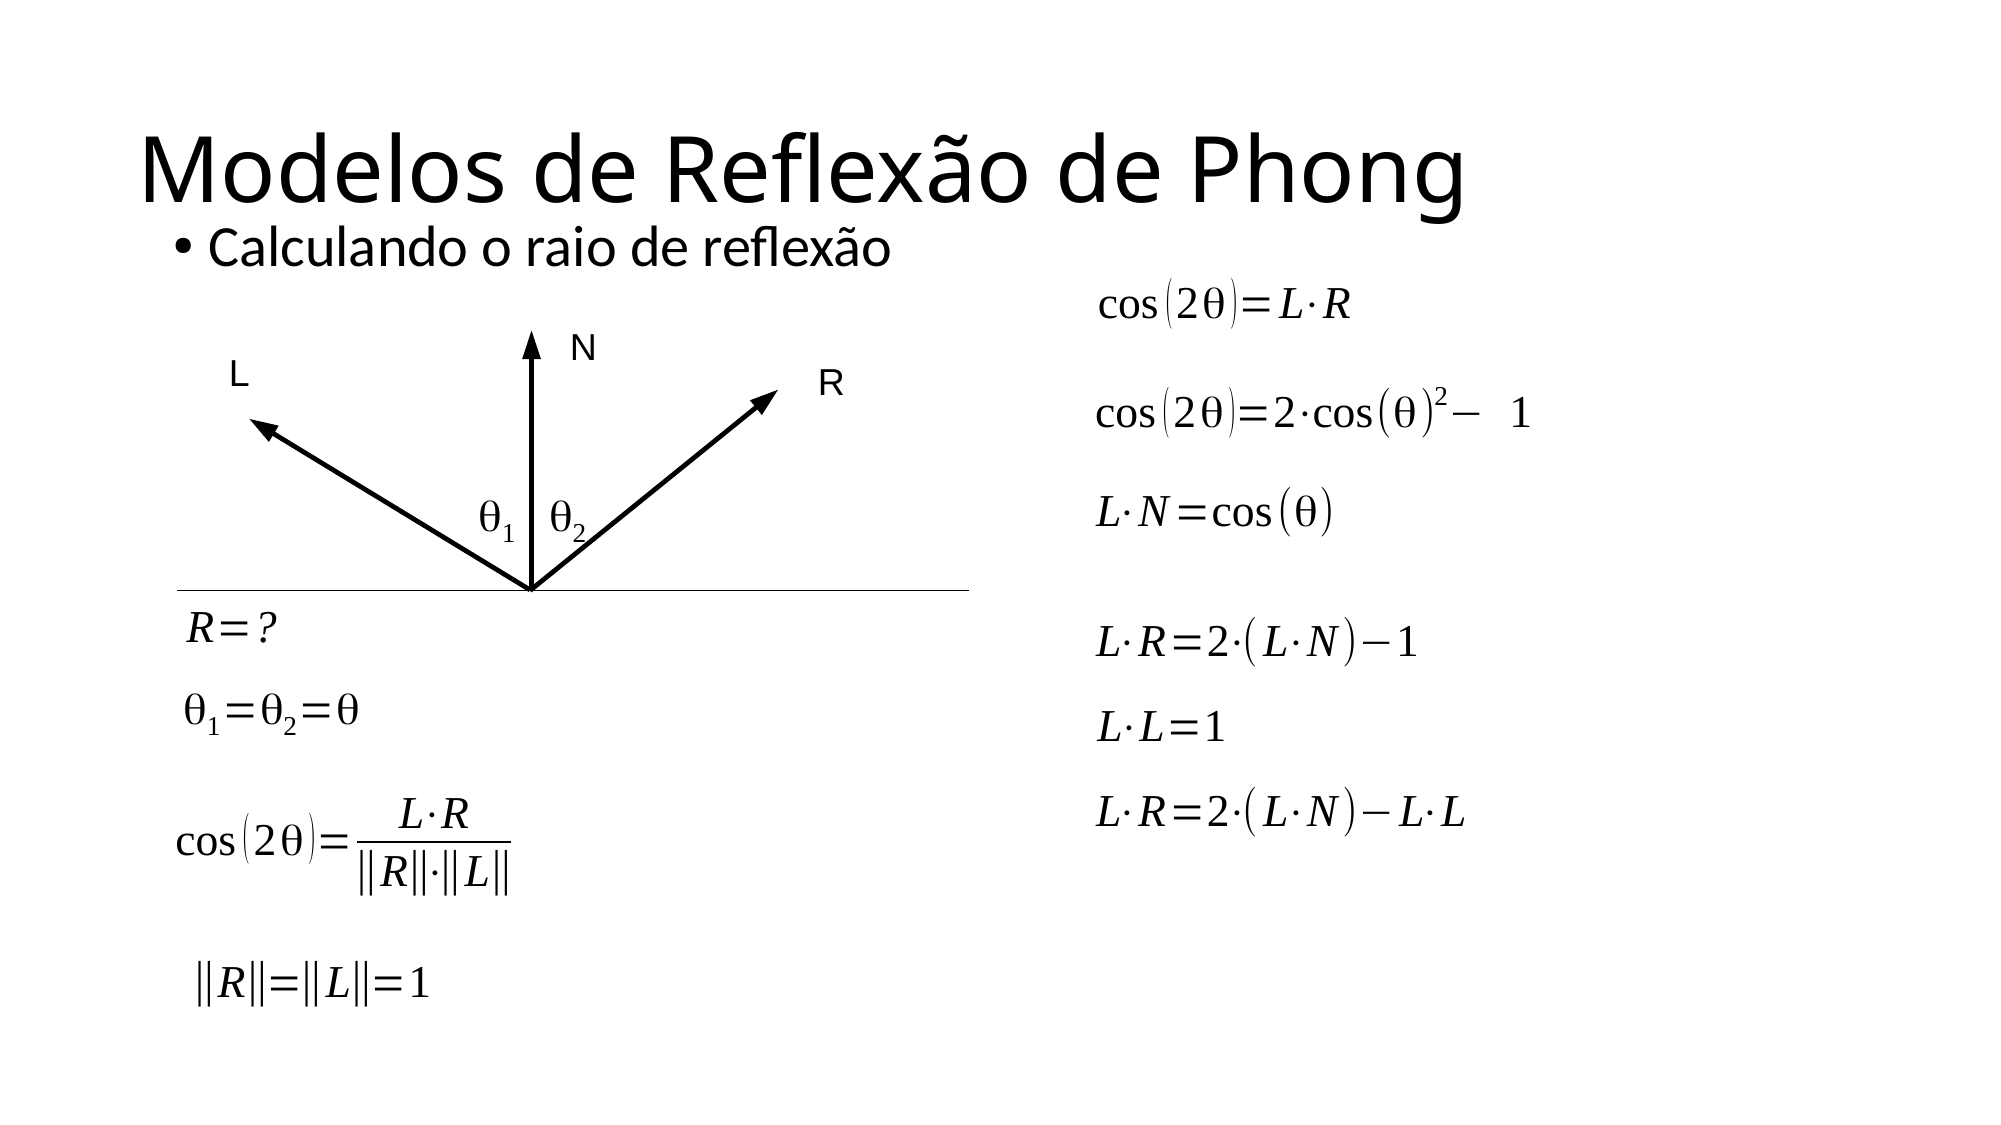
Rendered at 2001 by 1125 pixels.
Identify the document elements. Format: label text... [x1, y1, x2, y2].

chart [1086, 783, 1474, 839]
chart [1091, 274, 1359, 331]
chart [1089, 380, 1538, 441]
text_box L [214, 345, 325, 402]
chart [1086, 614, 1425, 669]
text_box R [803, 354, 898, 411]
chart [542, 498, 593, 548]
chart [169, 787, 520, 898]
chart [472, 498, 522, 548]
title Modelos de Reflexão de Phong [137, 59, 1863, 224]
chart [184, 956, 438, 1010]
chart [177, 691, 366, 741]
chart [1086, 484, 1342, 539]
chart [177, 602, 285, 653]
chart [1087, 701, 1426, 756]
text_box N [555, 318, 666, 376]
subtitle Calculando o raio de reflexão [137, 224, 1863, 1068]
